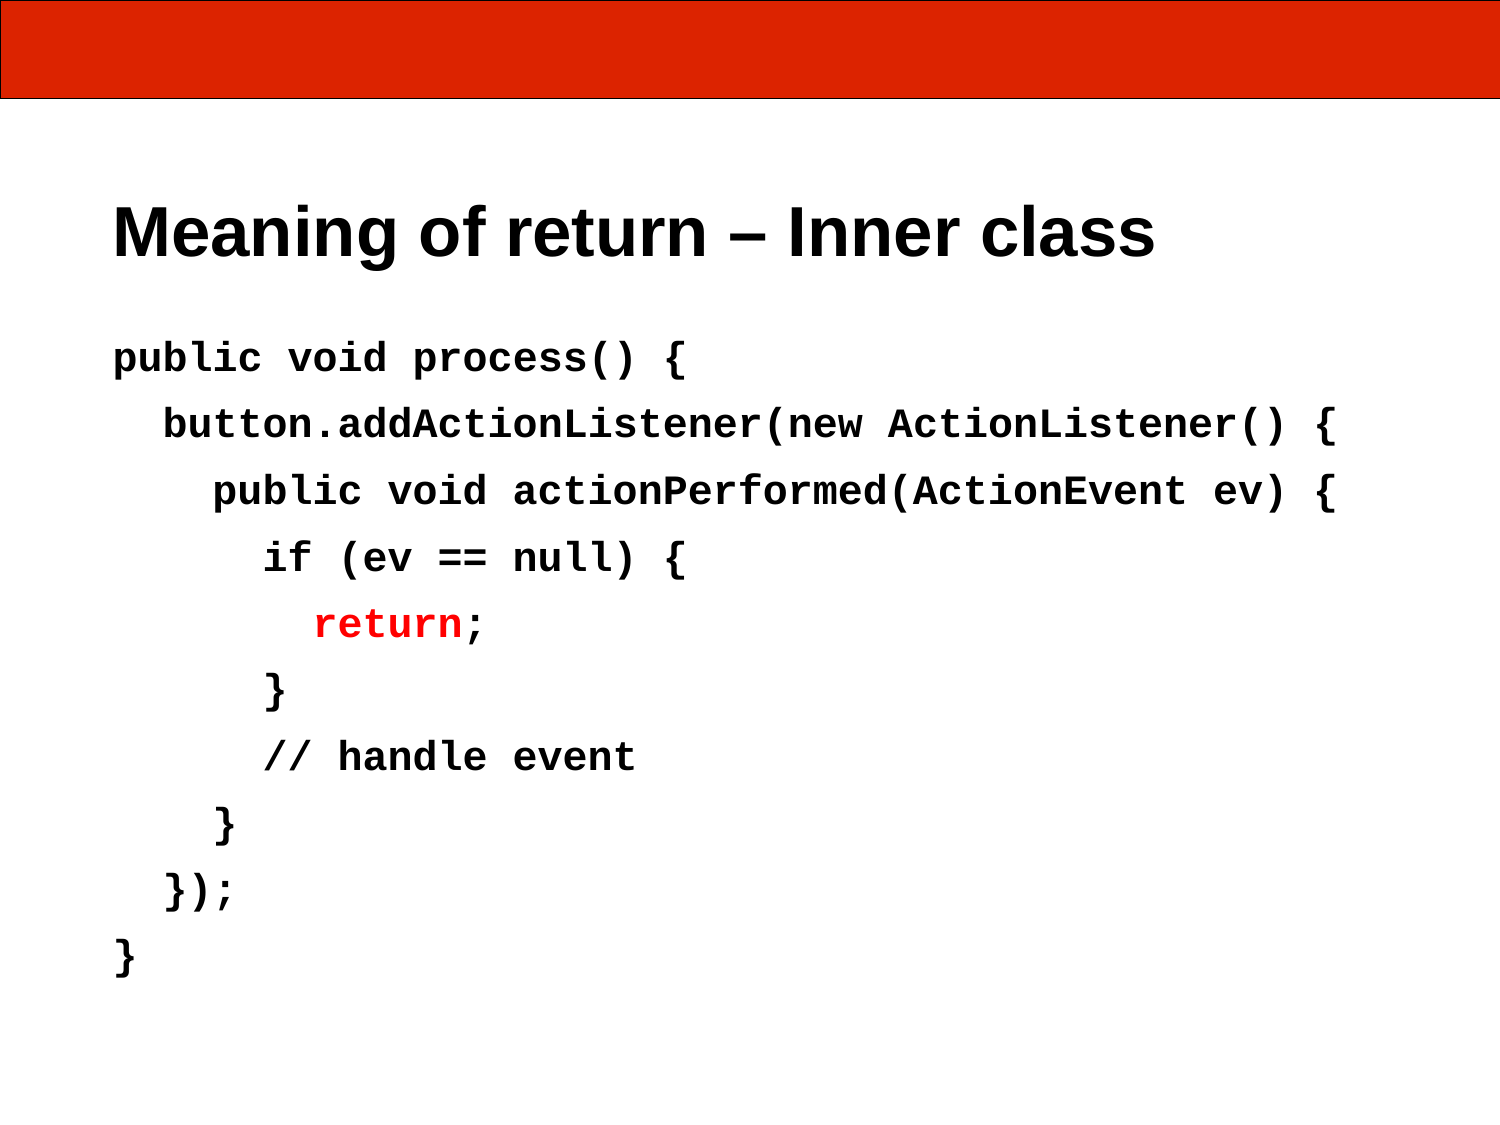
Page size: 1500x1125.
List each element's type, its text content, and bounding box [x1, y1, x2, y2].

title Meaning of return – Inner class [112, 119, 1417, 271]
list public void process() { button.addActionListener(new ActionListener() { public void actionPerformed(ActionEvent ev) { if (ev == null) { return; } // handle event } }); } [112, 337, 1475, 1030]
